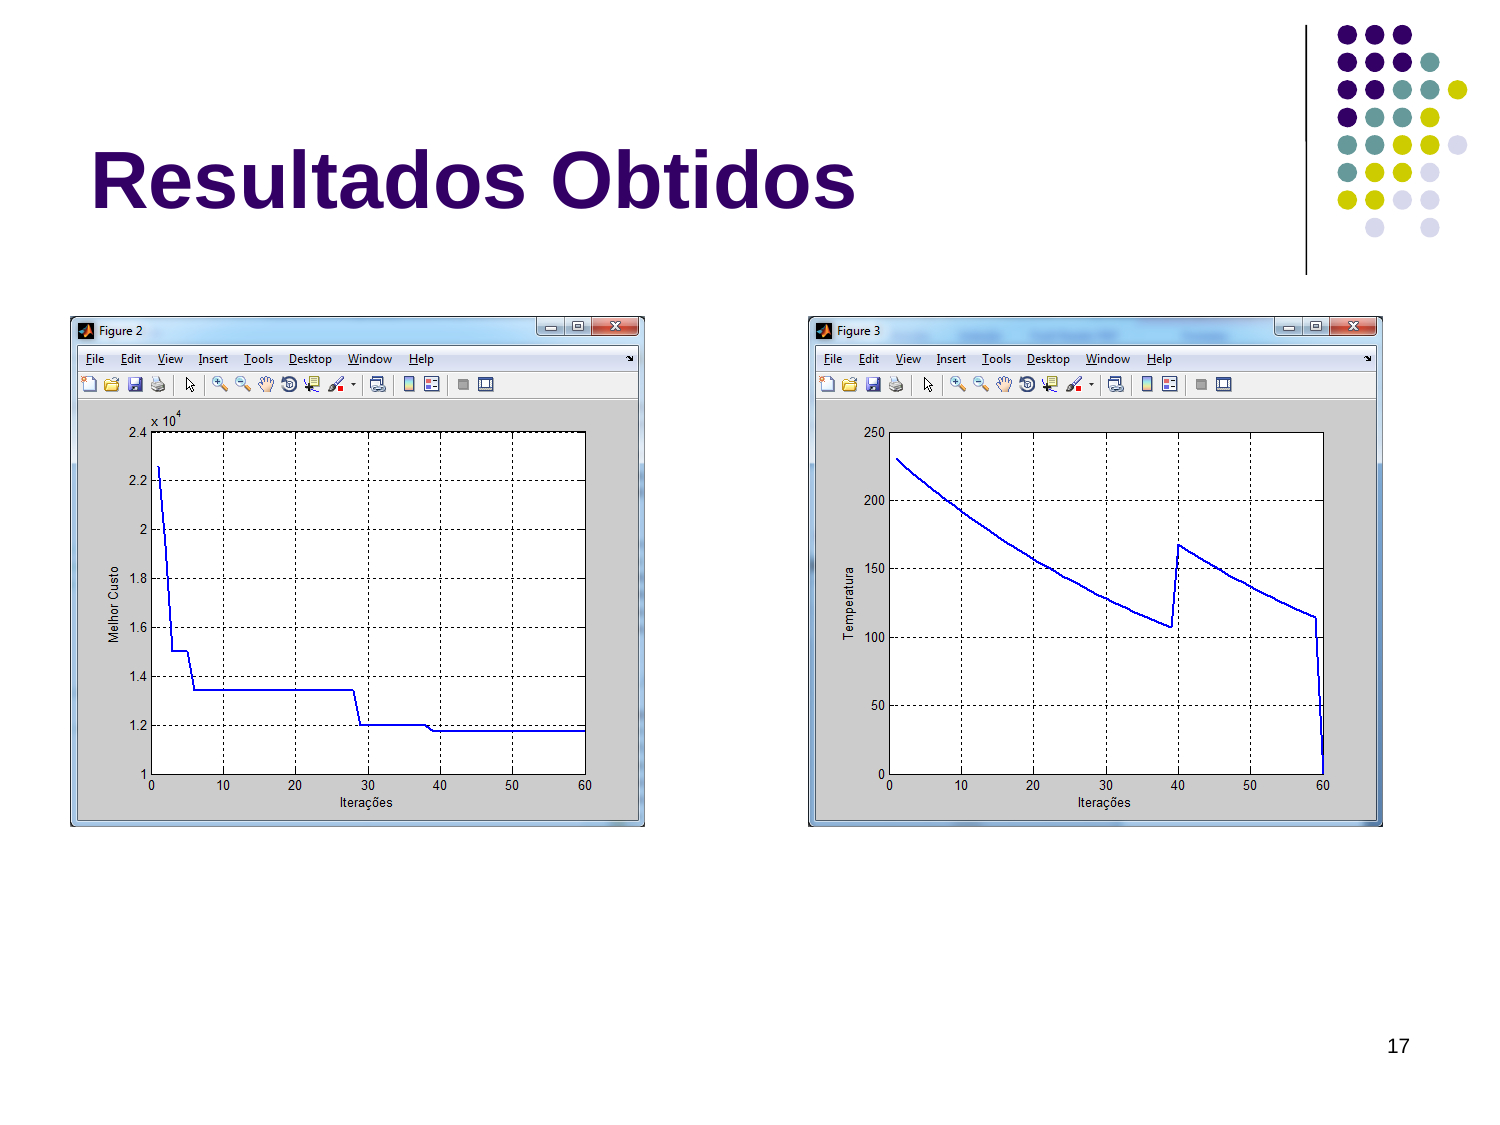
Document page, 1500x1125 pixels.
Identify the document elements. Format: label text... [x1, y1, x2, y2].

picture [70, 316, 645, 827]
slide_number <número> [1074, 1025, 1425, 1100]
title Resultados Obtidos [75, 20, 1313, 233]
picture [808, 316, 1383, 827]
